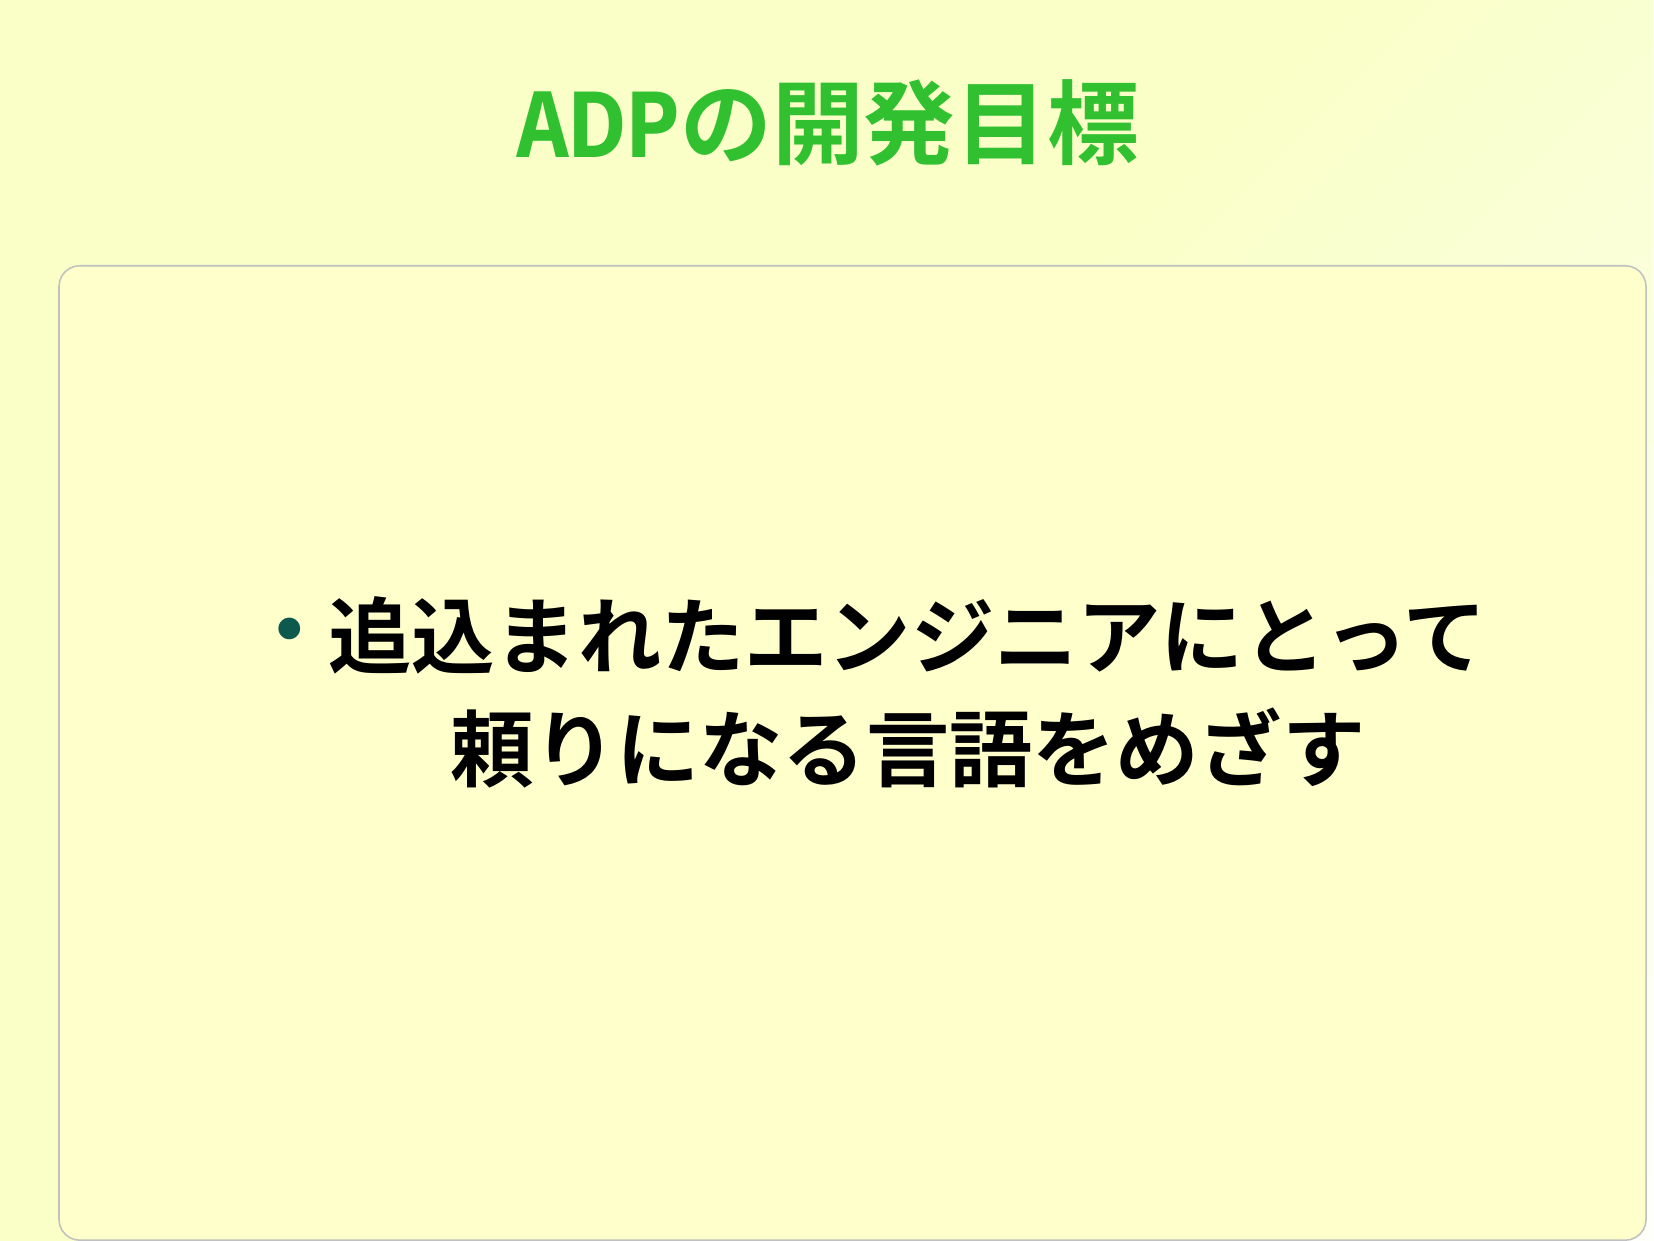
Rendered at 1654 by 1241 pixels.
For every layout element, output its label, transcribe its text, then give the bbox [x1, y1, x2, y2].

title ADPの開発目標 [121, 19, 1534, 227]
list 追込まれたエンジニアにとって 頼りになる言語をめざす [177, 370, 1568, 1152]
